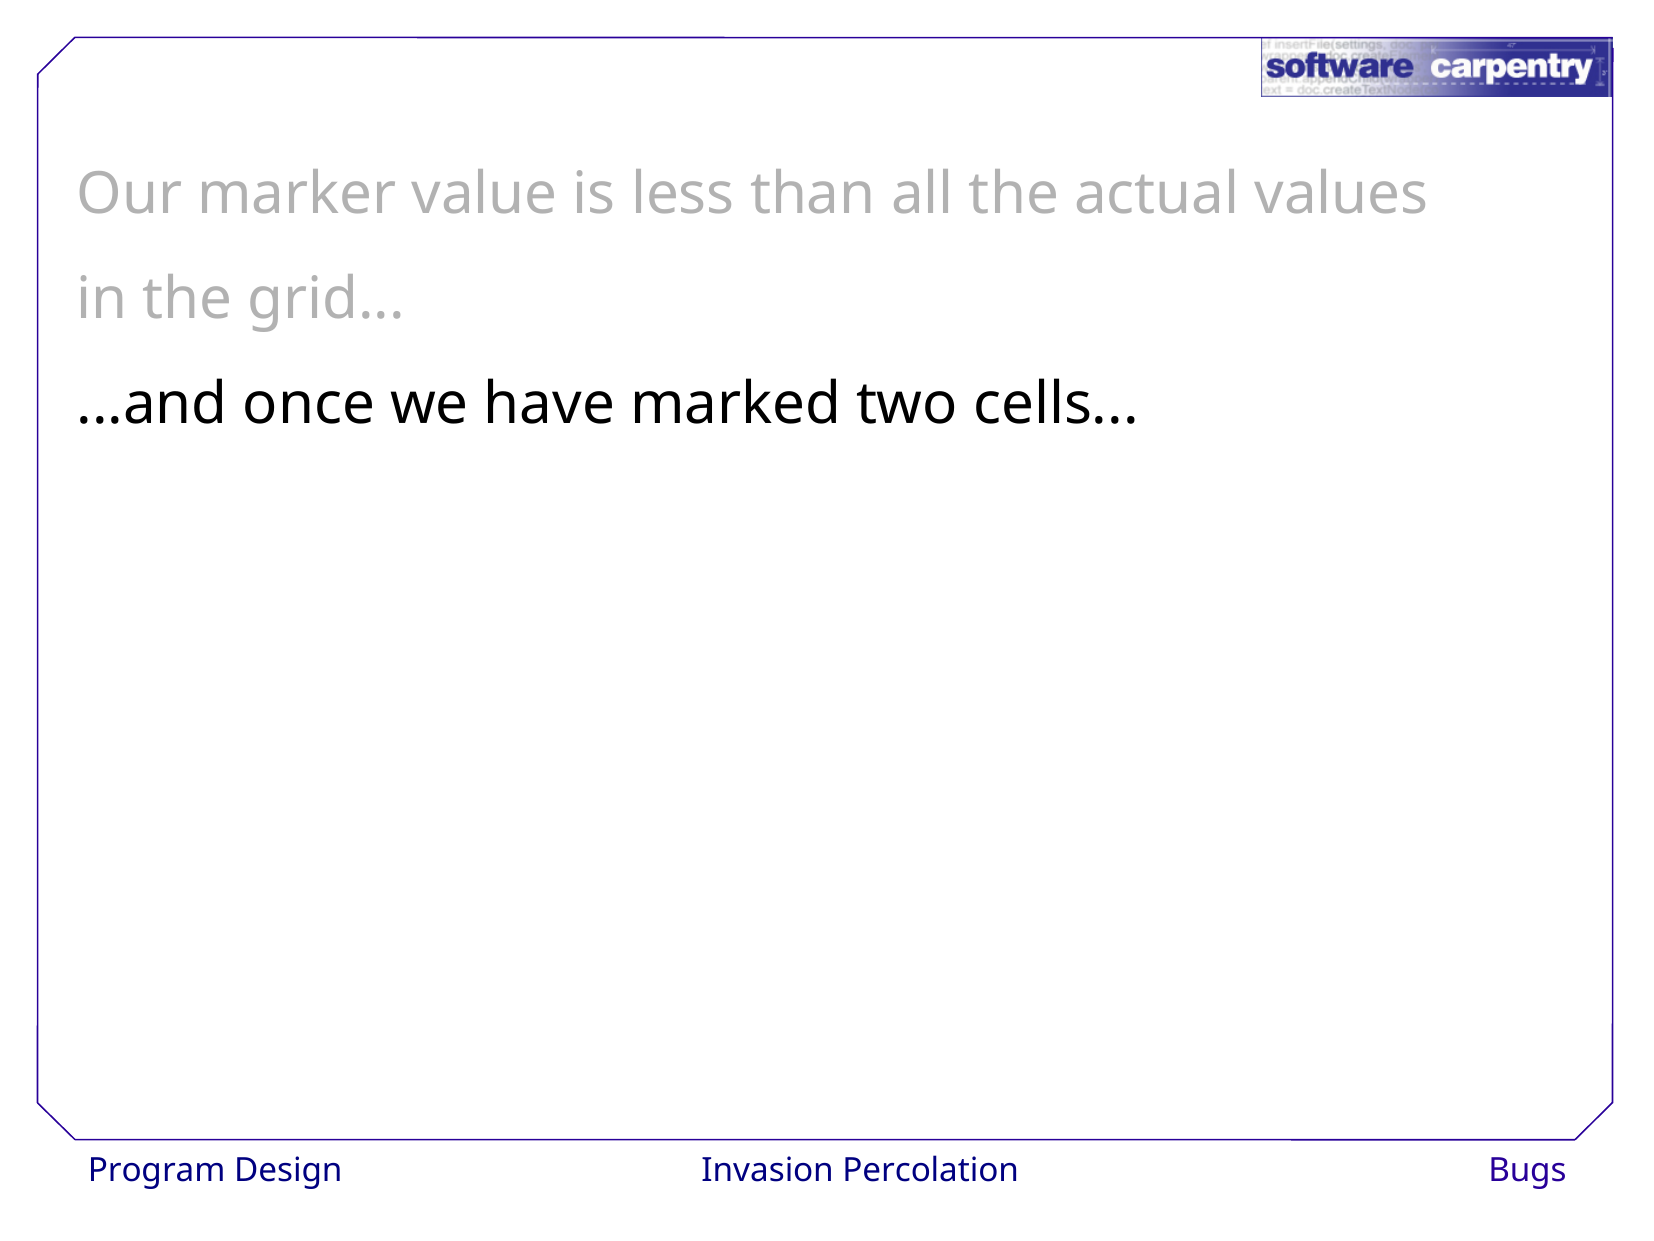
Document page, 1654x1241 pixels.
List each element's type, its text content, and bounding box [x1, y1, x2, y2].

text_box Our marker value is less than all the actual values in the grid... ...and once we have marked two cells... [61, 112, 1594, 443]
picture [1261, 39, 1613, 97]
